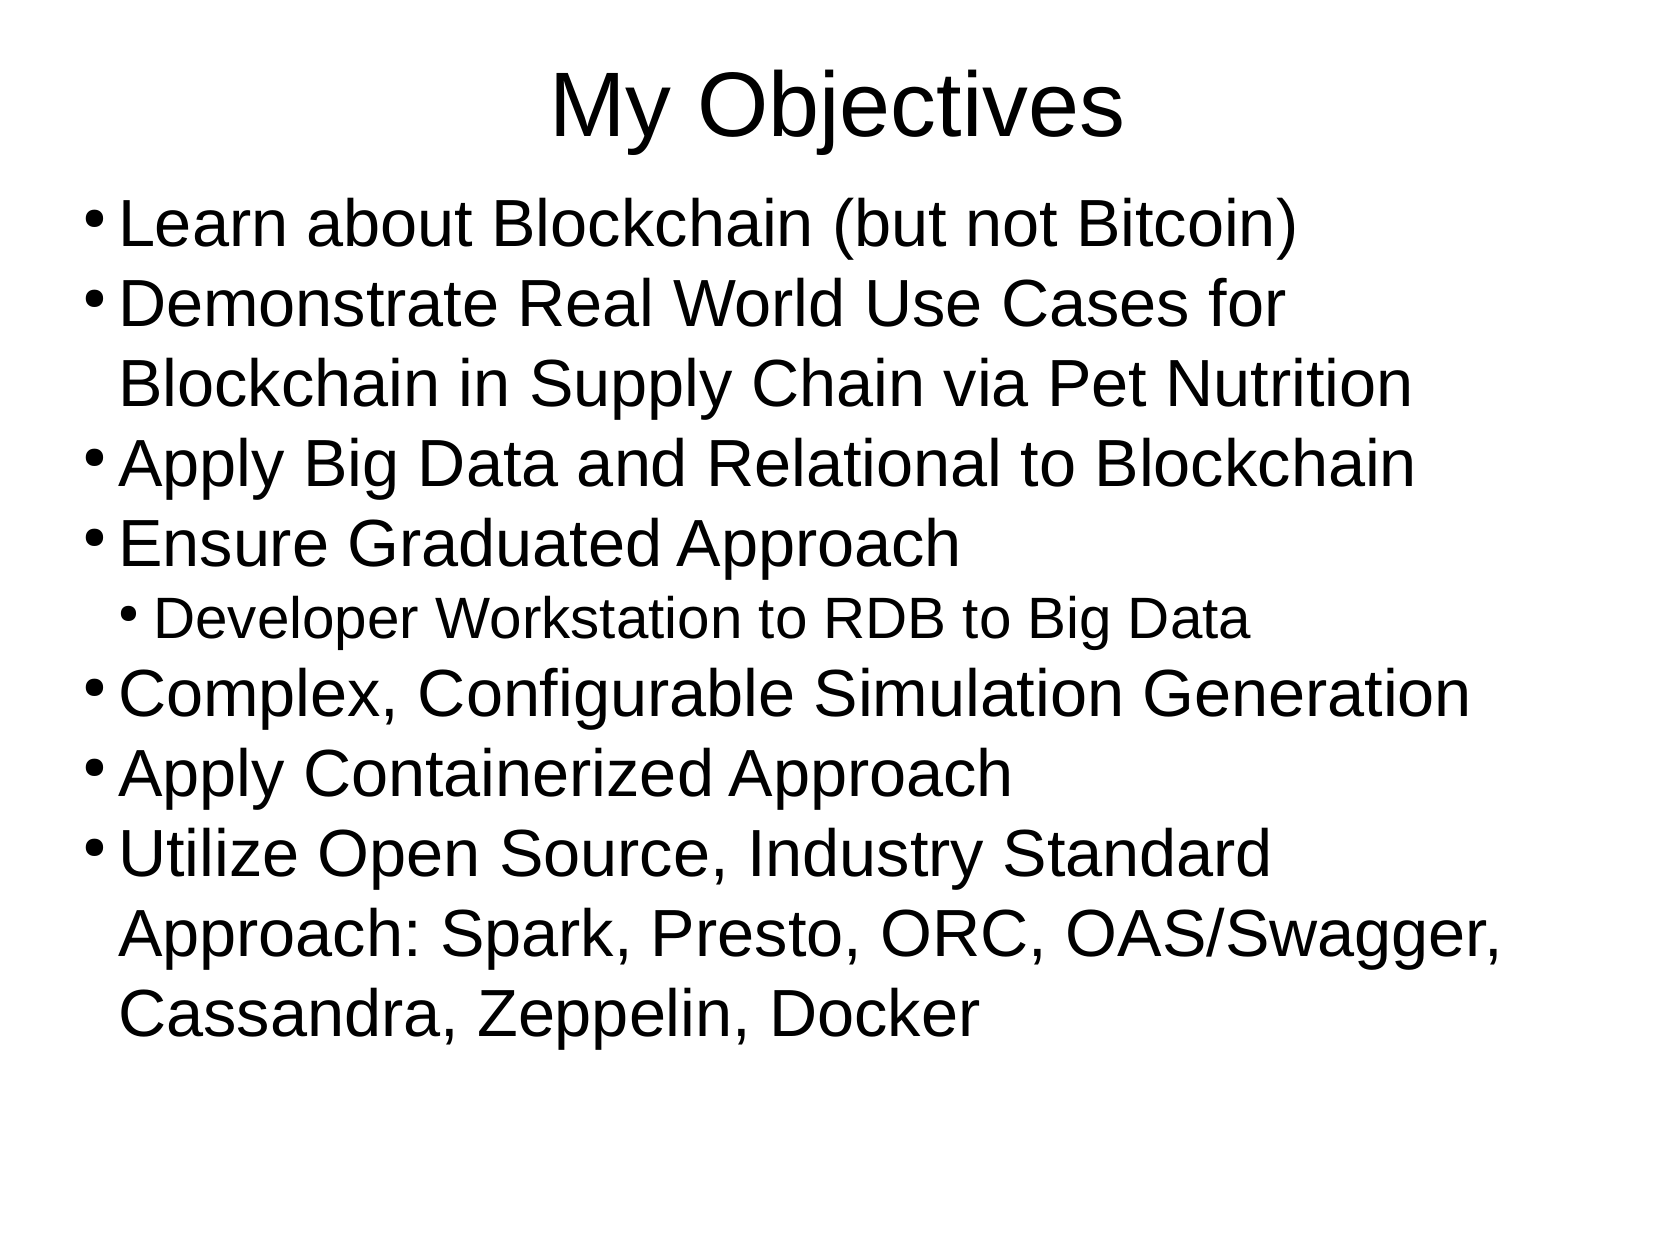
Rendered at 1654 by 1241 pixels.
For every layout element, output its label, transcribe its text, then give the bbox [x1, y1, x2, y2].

text_box Learn about Blockchain (but not Bitcoin) Demonstrate Real World Use Cases for Blockchain in Supply Chain via Pet Nutrition Apply Big Data and Relational to Blockchain Ensure Graduated Approach Developer Workstation to RDB to Big Data Complex, Configurable Simulation Generation Apply Containerized Approach Utilize Open Source, Industry Standard Approach: Spark, Presto, ORC, OAS/Swagger, Cassandra, Zeppelin, Docker [82, 180, 1571, 1010]
text_box My Objectives [105, 48, 1571, 152]
